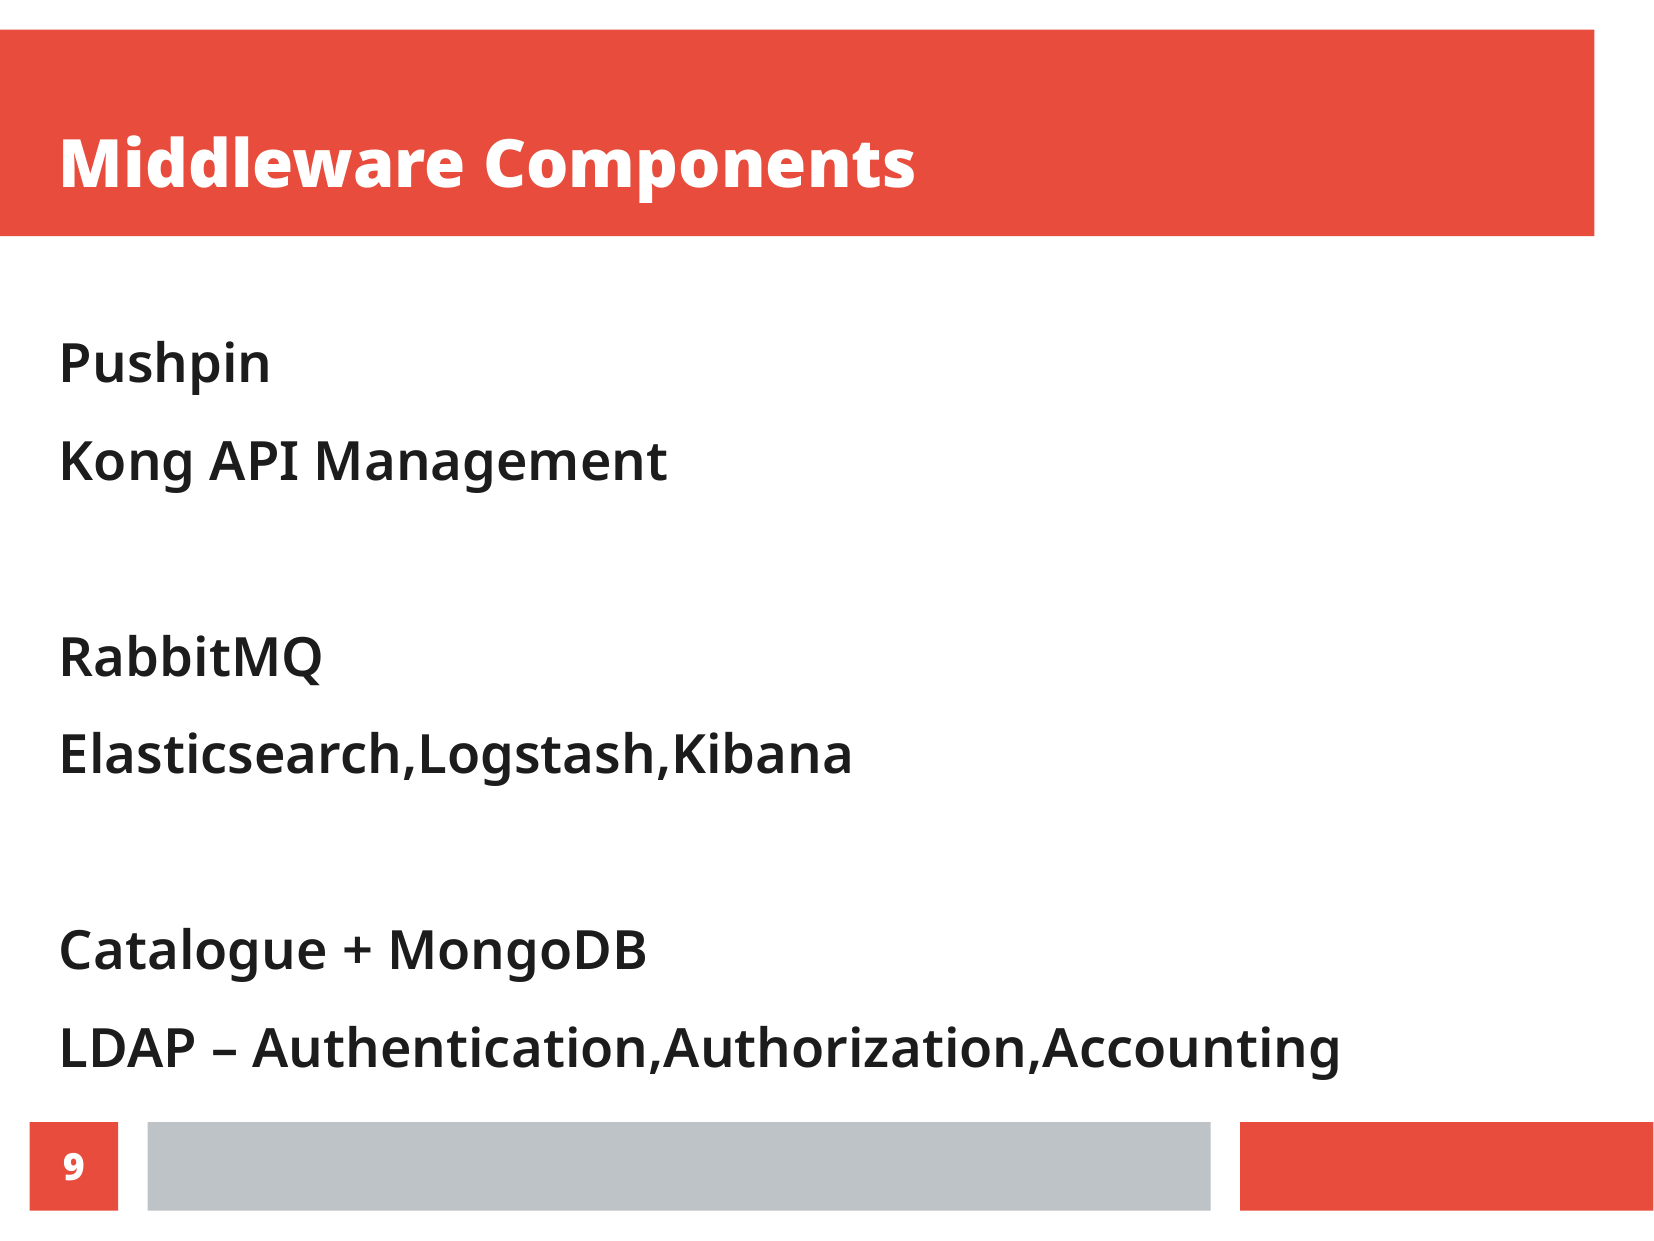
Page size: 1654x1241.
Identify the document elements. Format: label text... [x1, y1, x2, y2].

list Pushpin Kong API Management RabbitMQ Elasticsearch,Logstash,Kibana Catalogue + MongoDB LDAP – Authentication,Authorization,Accounting [59, 324, 1565, 1093]
title Middleware Components [59, 59, 1595, 207]
